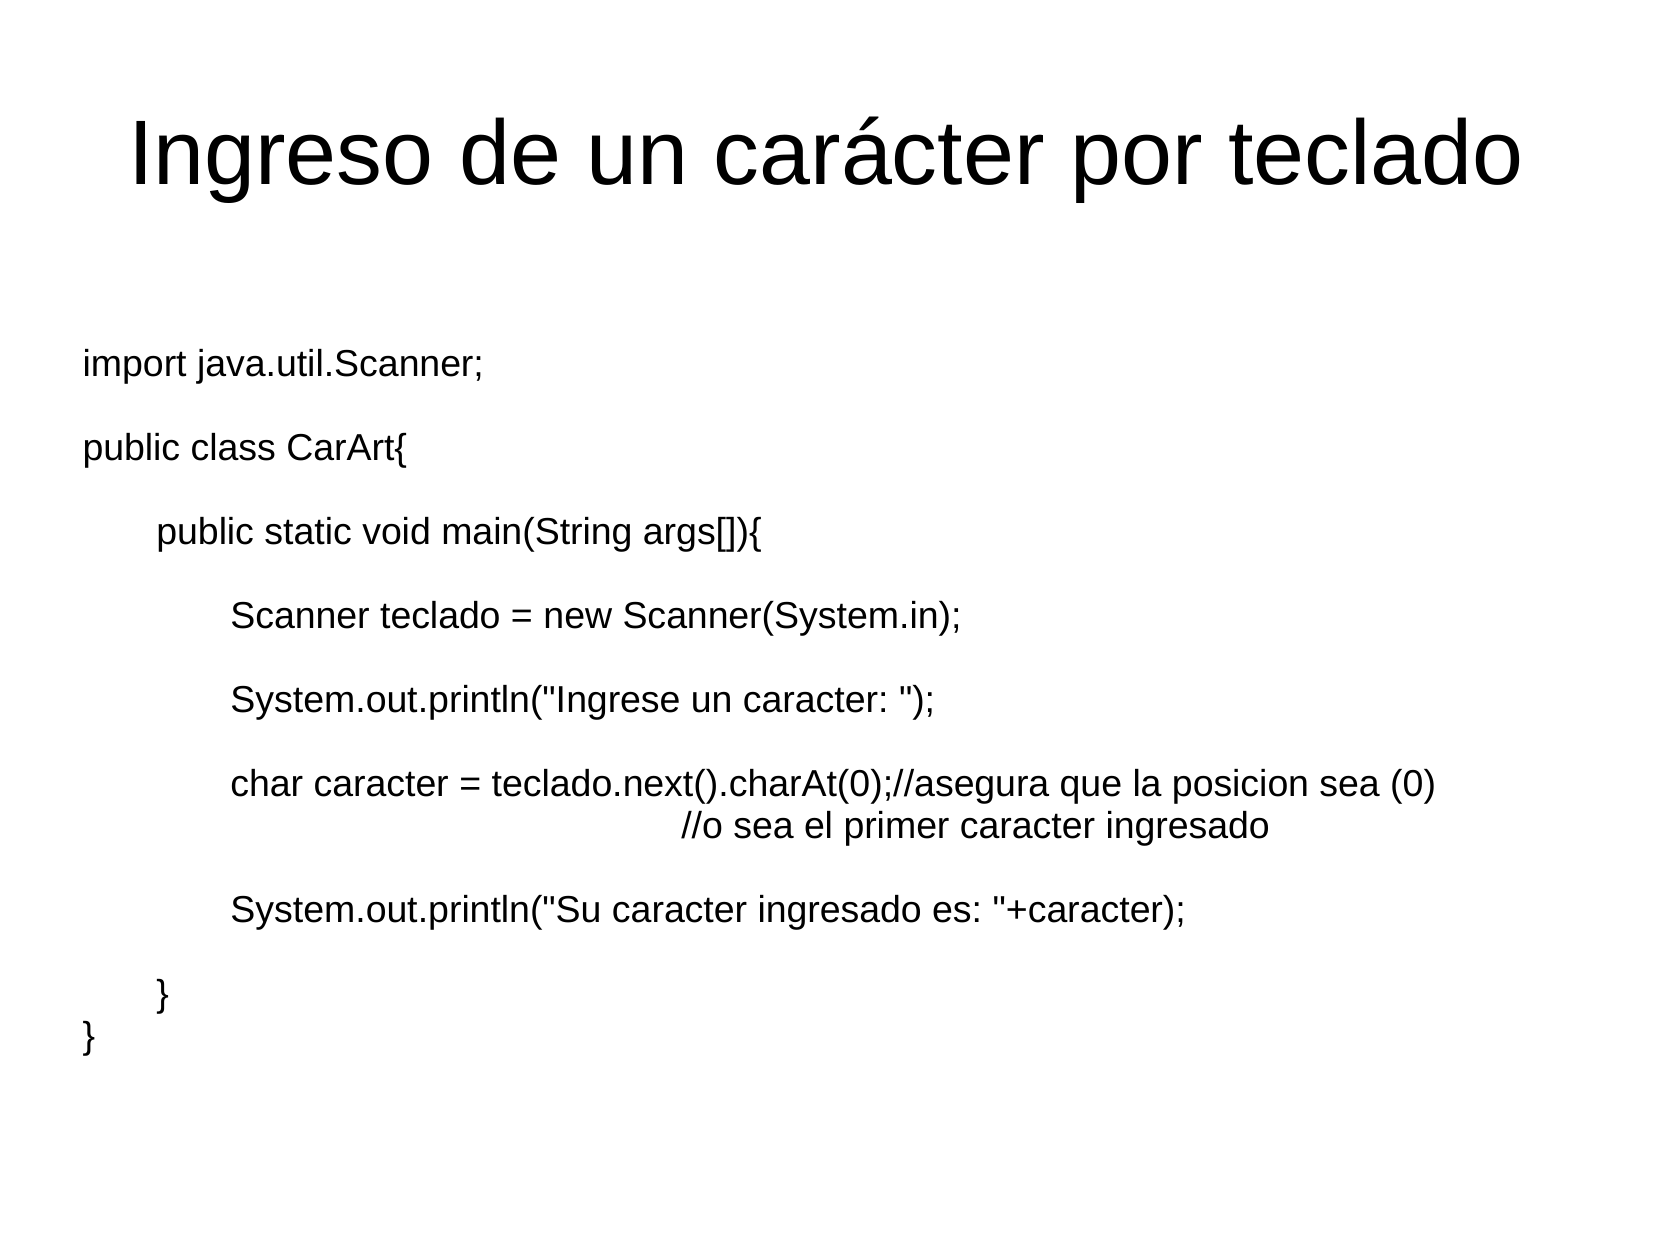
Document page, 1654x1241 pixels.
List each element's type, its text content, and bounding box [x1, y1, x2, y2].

subtitle import java.util.Scanner; public class CarArt{ public static void main(String args[]){ Scanner teclado = new Scanner(System.in); System.out.println("Ingrese un caracter: "); char caracter = teclado.next().charAt(0);//asegura que la posicion sea (0) //o sea el primer caracter ingresado System.out.println("Su caracter ingresado es: "+caracter); } } [82, 290, 1571, 1109]
title Ingreso de un carácter por teclado [82, 49, 1571, 257]
